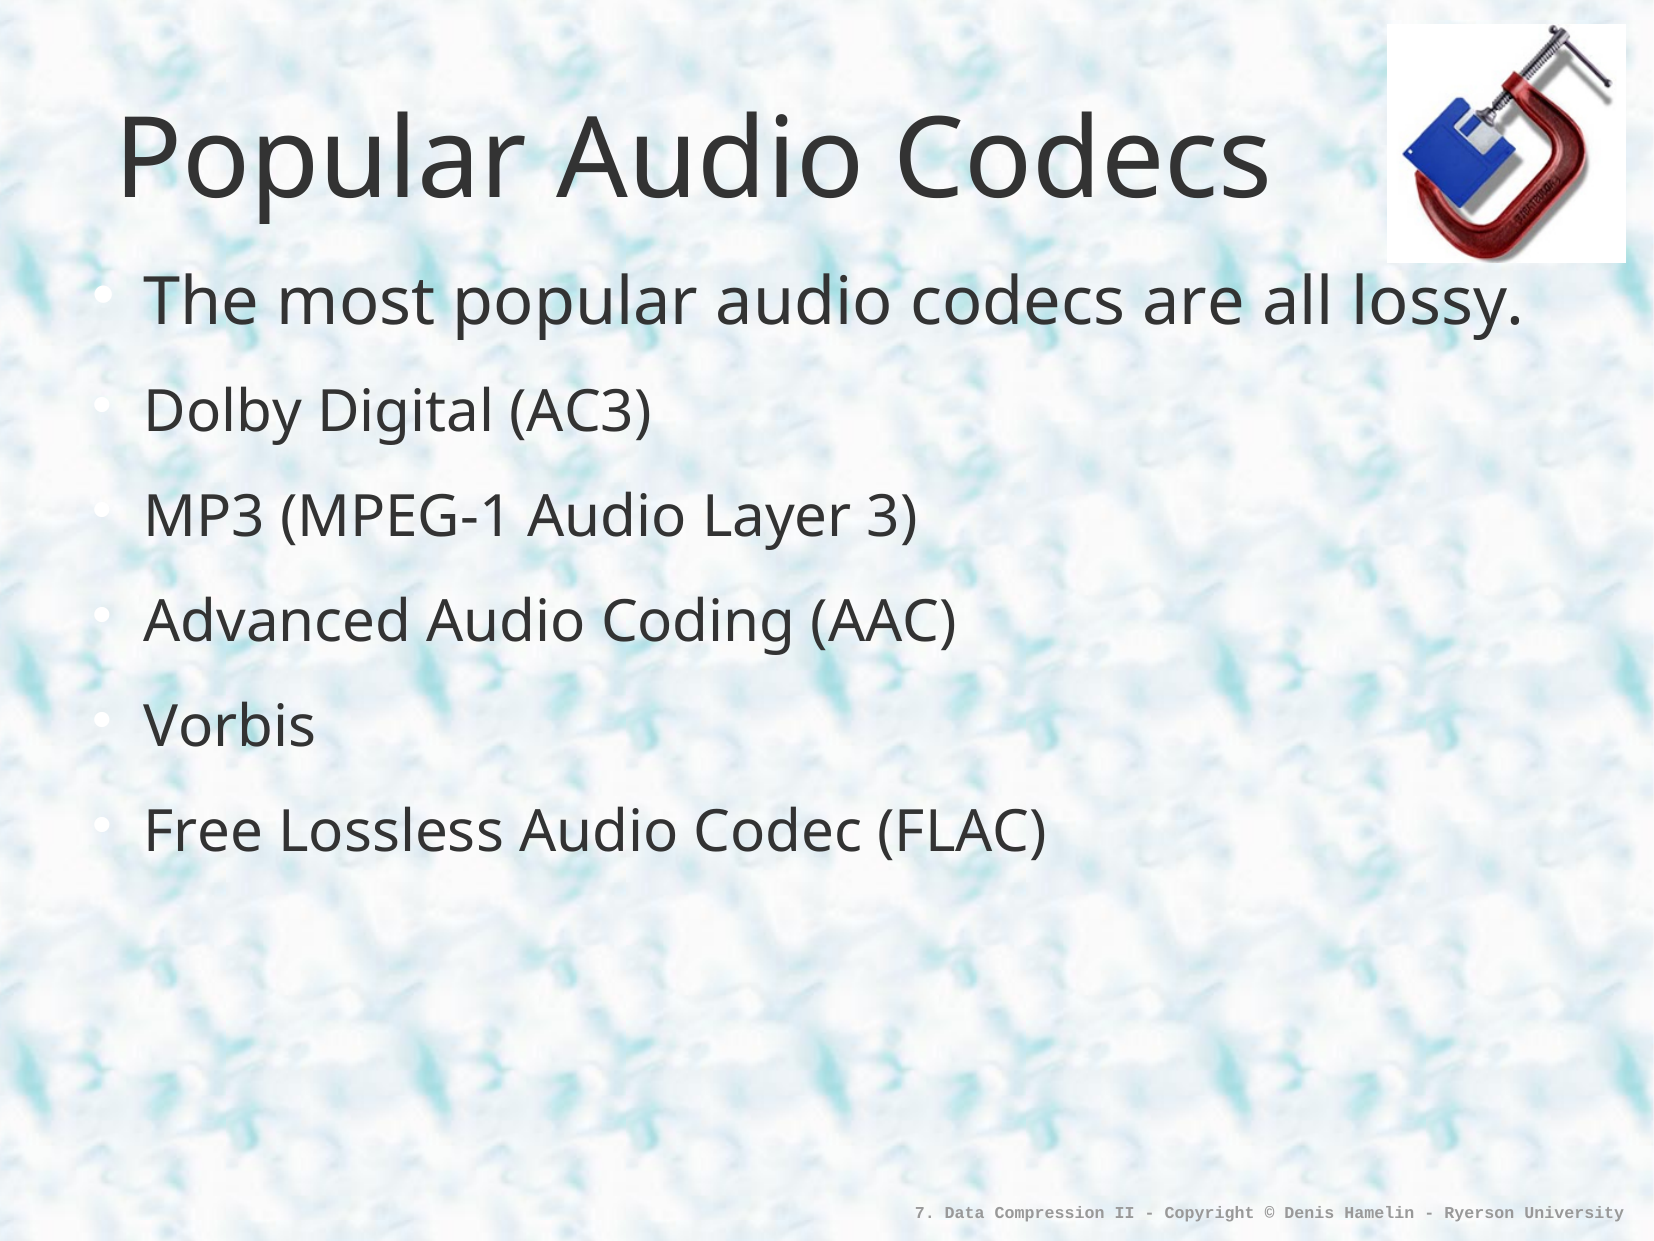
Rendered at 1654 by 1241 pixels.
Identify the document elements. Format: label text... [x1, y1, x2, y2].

list The most popular audio codecs are all lossy. Dolby Digital (AC3)‏ MP3 (MPEG-1 Audio Layer 3)‏ Advanced Audio Coding (AAC)‏ Vorbis Free Lossless Audio Codec (FLAC) [75, 262, 1576, 1196]
picture [0, 0, 1654, 1241]
title Popular Audio Codecs [37, 37, 1350, 245]
